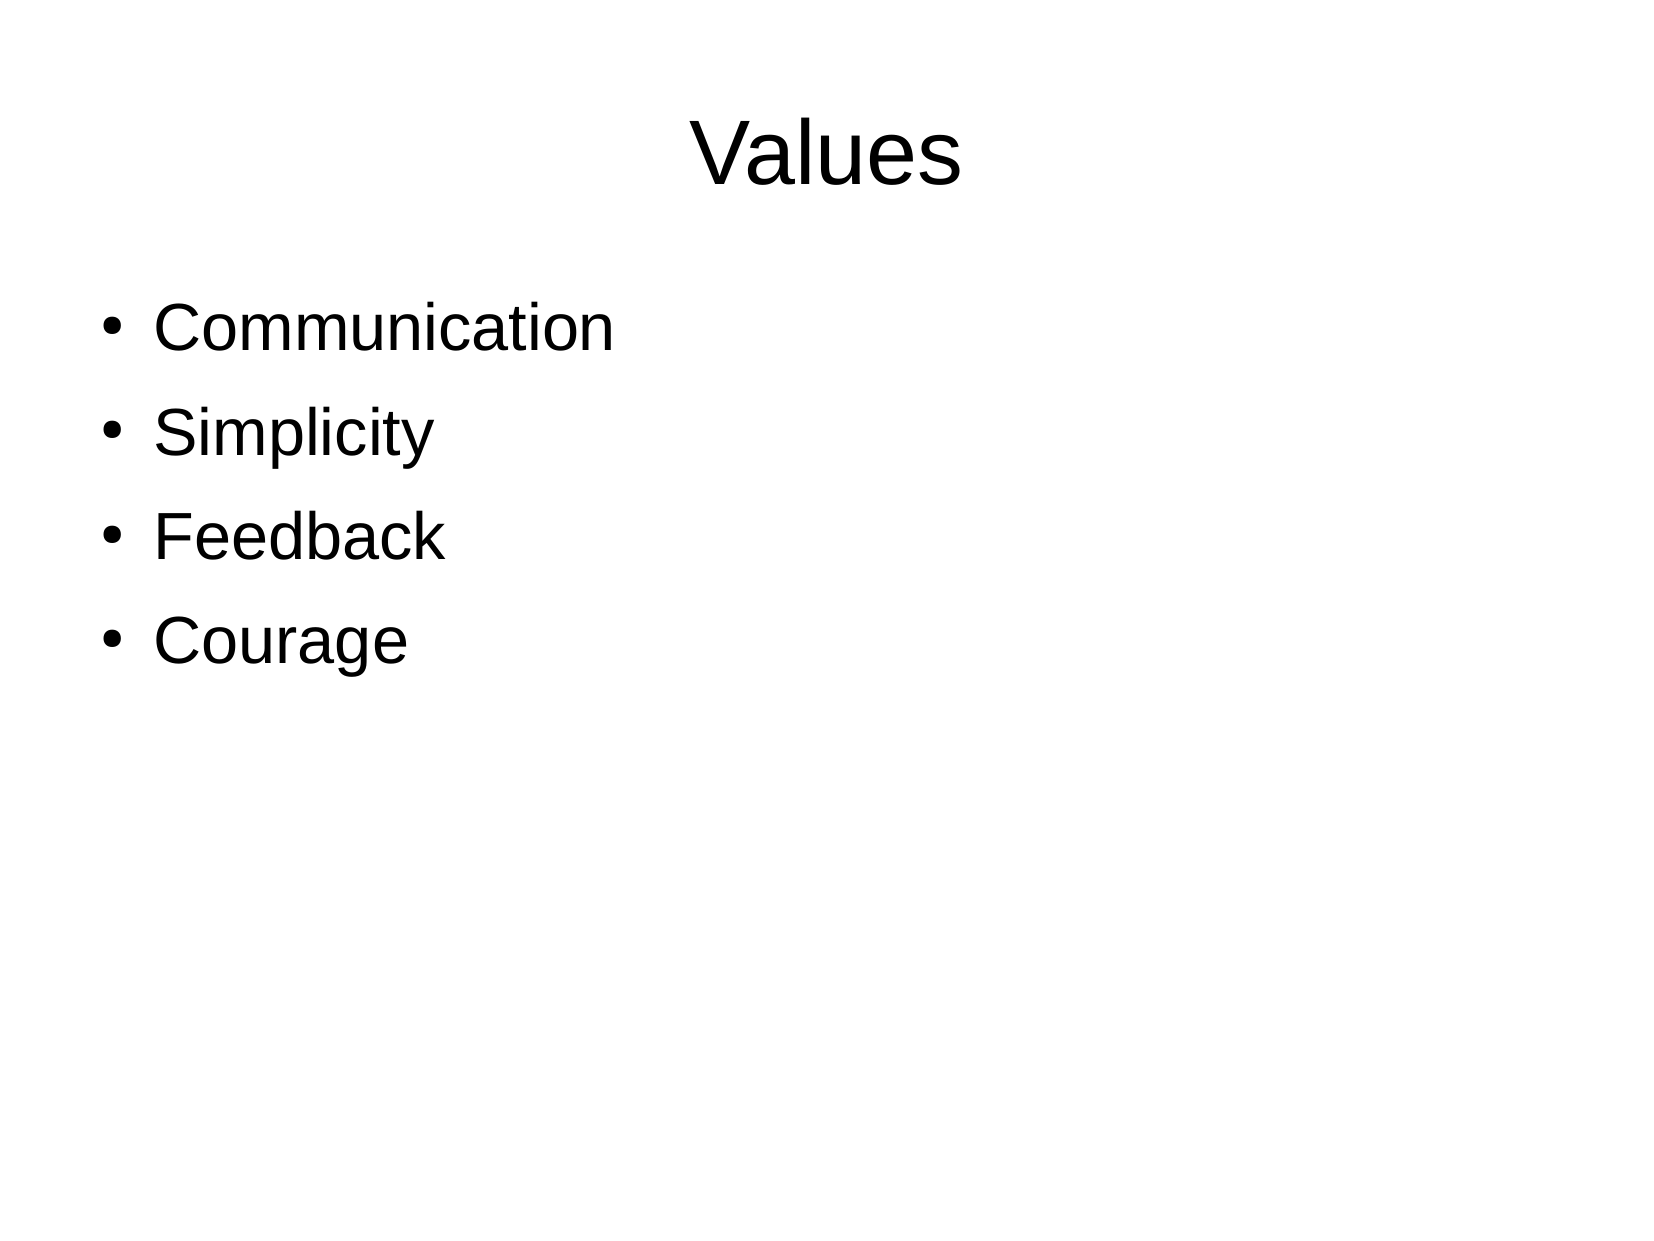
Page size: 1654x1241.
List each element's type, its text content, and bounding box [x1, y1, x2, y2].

list Communication Simplicity Feedback Courage [82, 290, 1538, 1010]
title Values [82, 49, 1571, 257]
